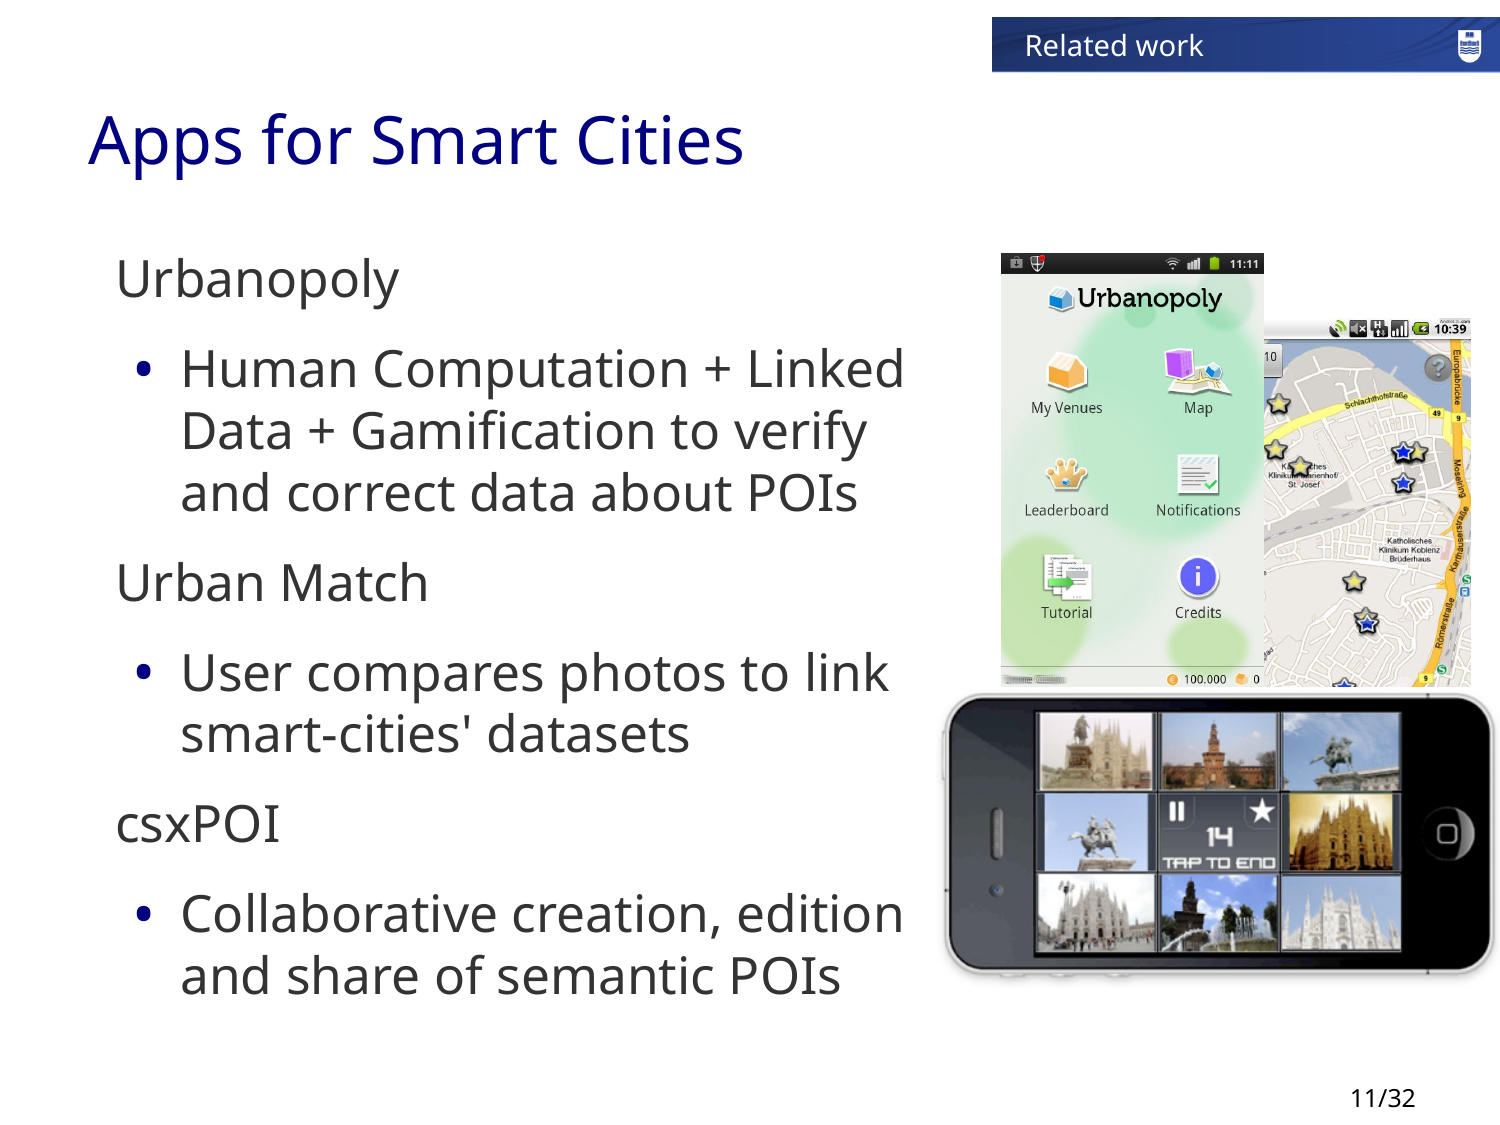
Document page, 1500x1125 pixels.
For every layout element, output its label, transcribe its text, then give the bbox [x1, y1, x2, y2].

title Apps for Smart Cities [2, 99, 1365, 177]
picture [992, 17, 1500, 73]
text_box Related work [1009, 17, 1483, 67]
list Urbanopoly Human Computation + Linked Data + Gamification to verify and correct data about POIs Urban Match User compares photos to link smart-cities' datasets csxPOI Collaborative creation, edition and share of semantic POIs [100, 238, 955, 1028]
picture [935, 253, 1500, 987]
